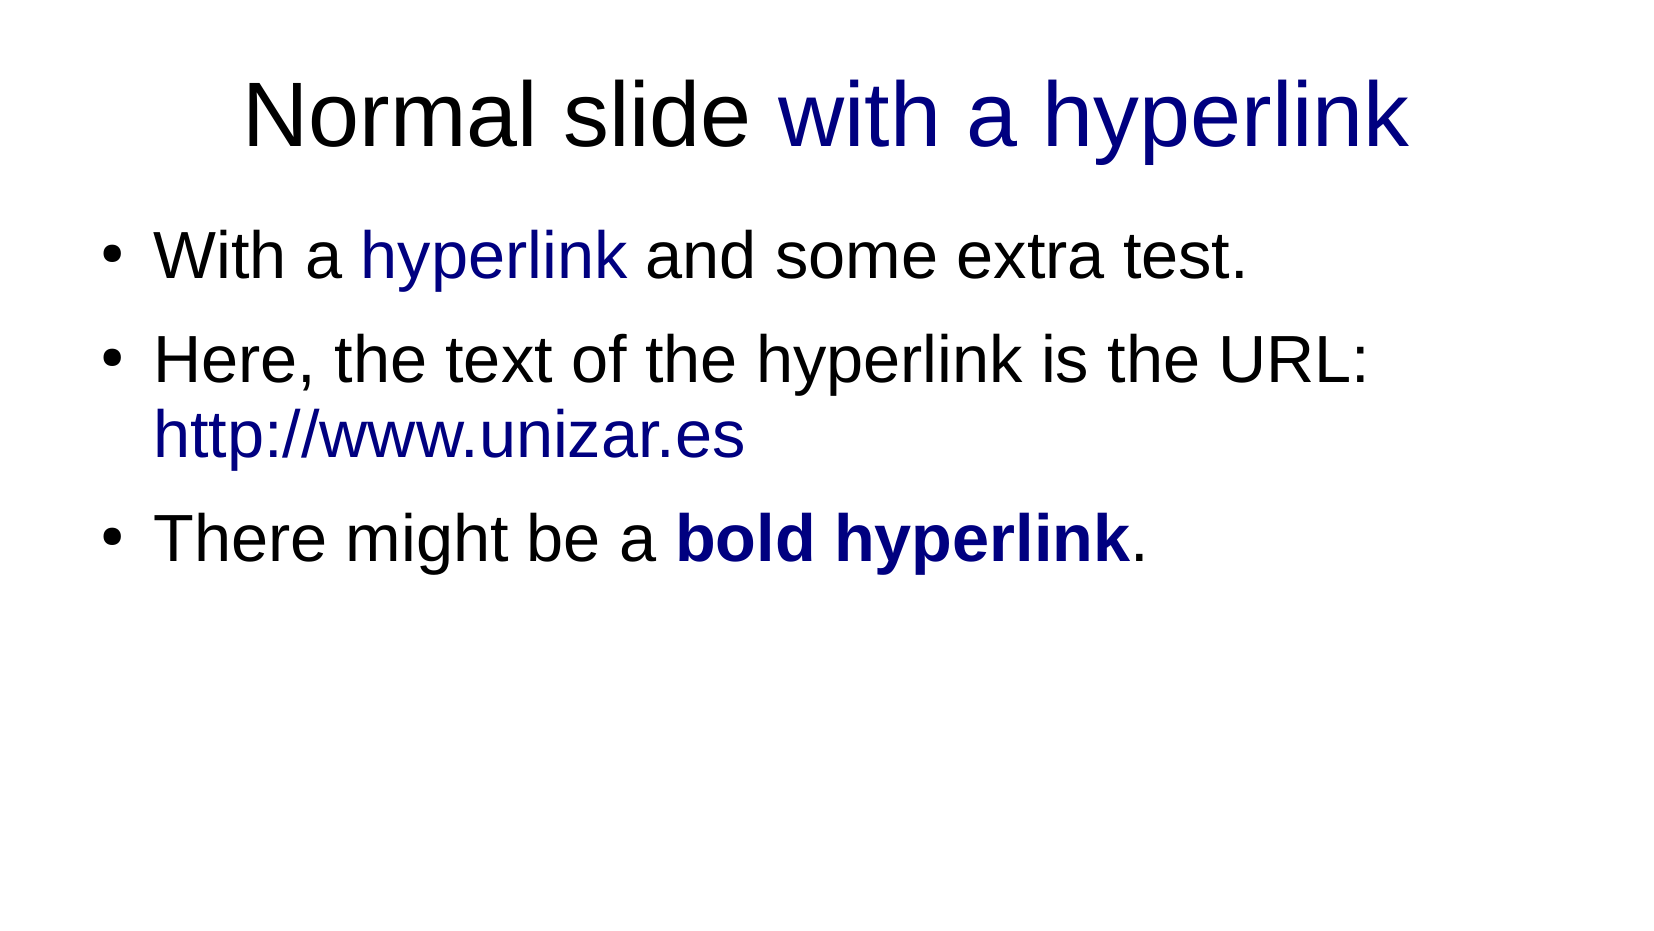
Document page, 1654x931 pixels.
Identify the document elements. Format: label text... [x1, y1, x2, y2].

list With a hyperlink and some extra test. Here, the text of the hyperlink is the URL: http://www.unizar.es There might be a bold hyperlink. [82, 217, 1571, 758]
title Normal slide with a hyperlink [82, 37, 1571, 193]
